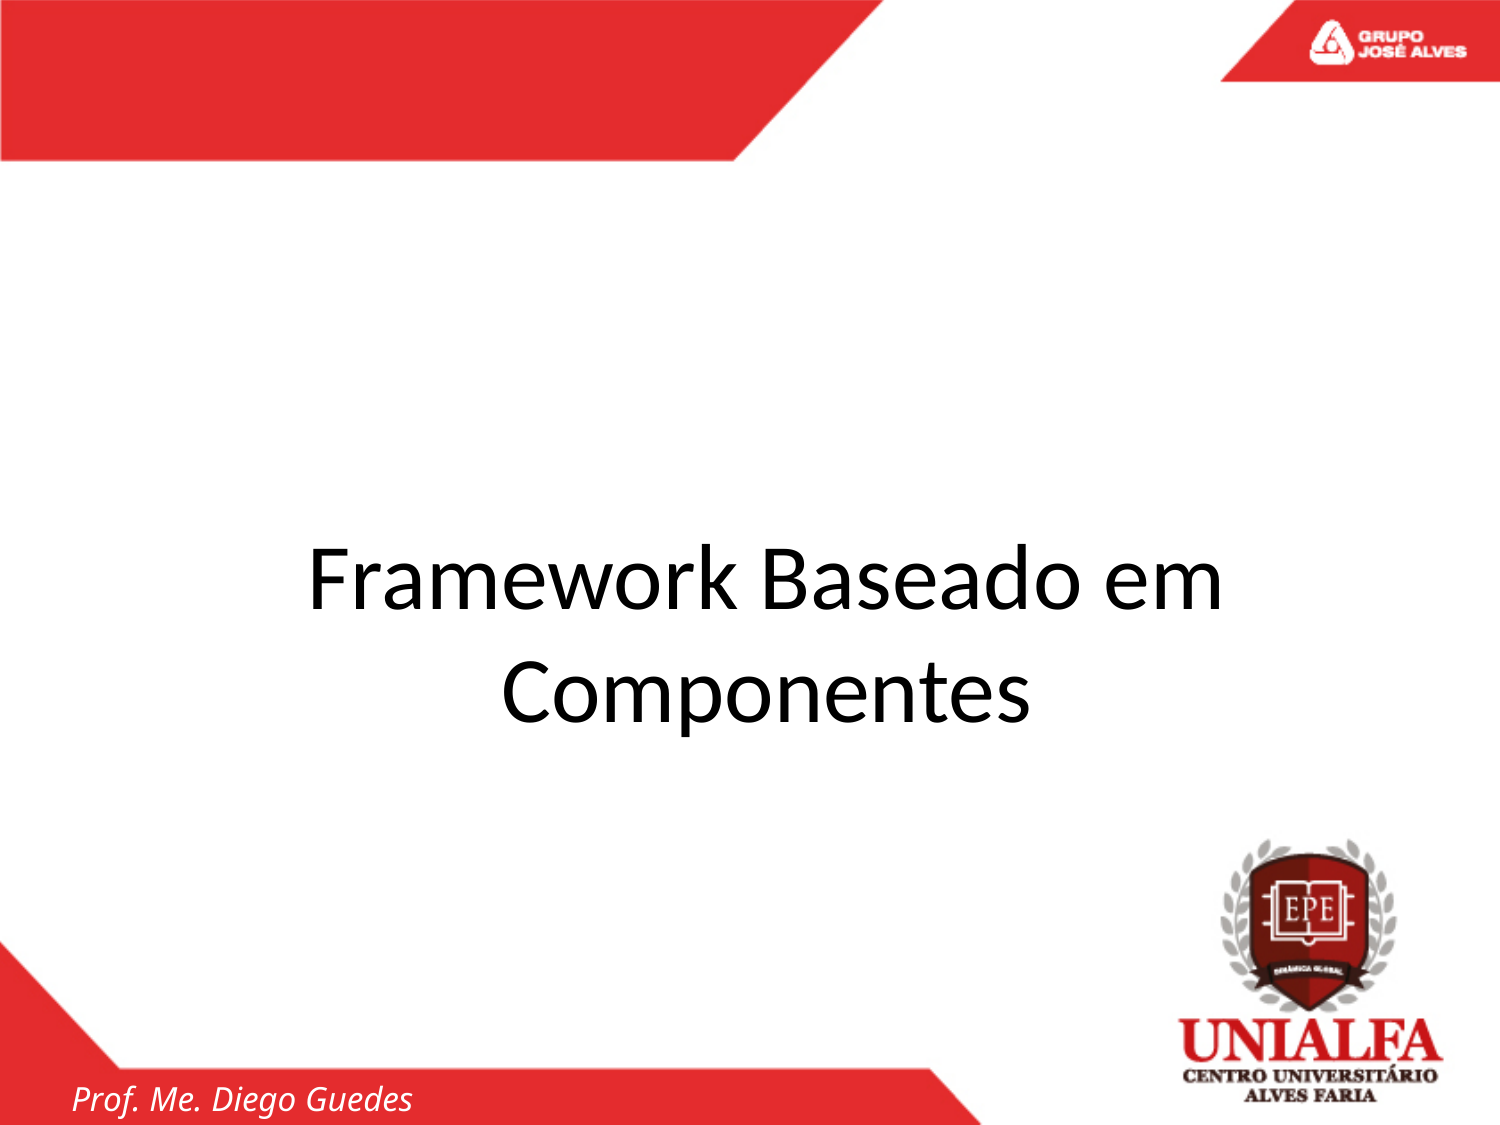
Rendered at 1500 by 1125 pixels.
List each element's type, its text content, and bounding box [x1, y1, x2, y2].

text_box Prof. Me. Diego Guedes [56, 1070, 711, 1125]
picture [0, 0, 1500, 1125]
title Framework Baseado em Componentes [102, 280, 1397, 749]
